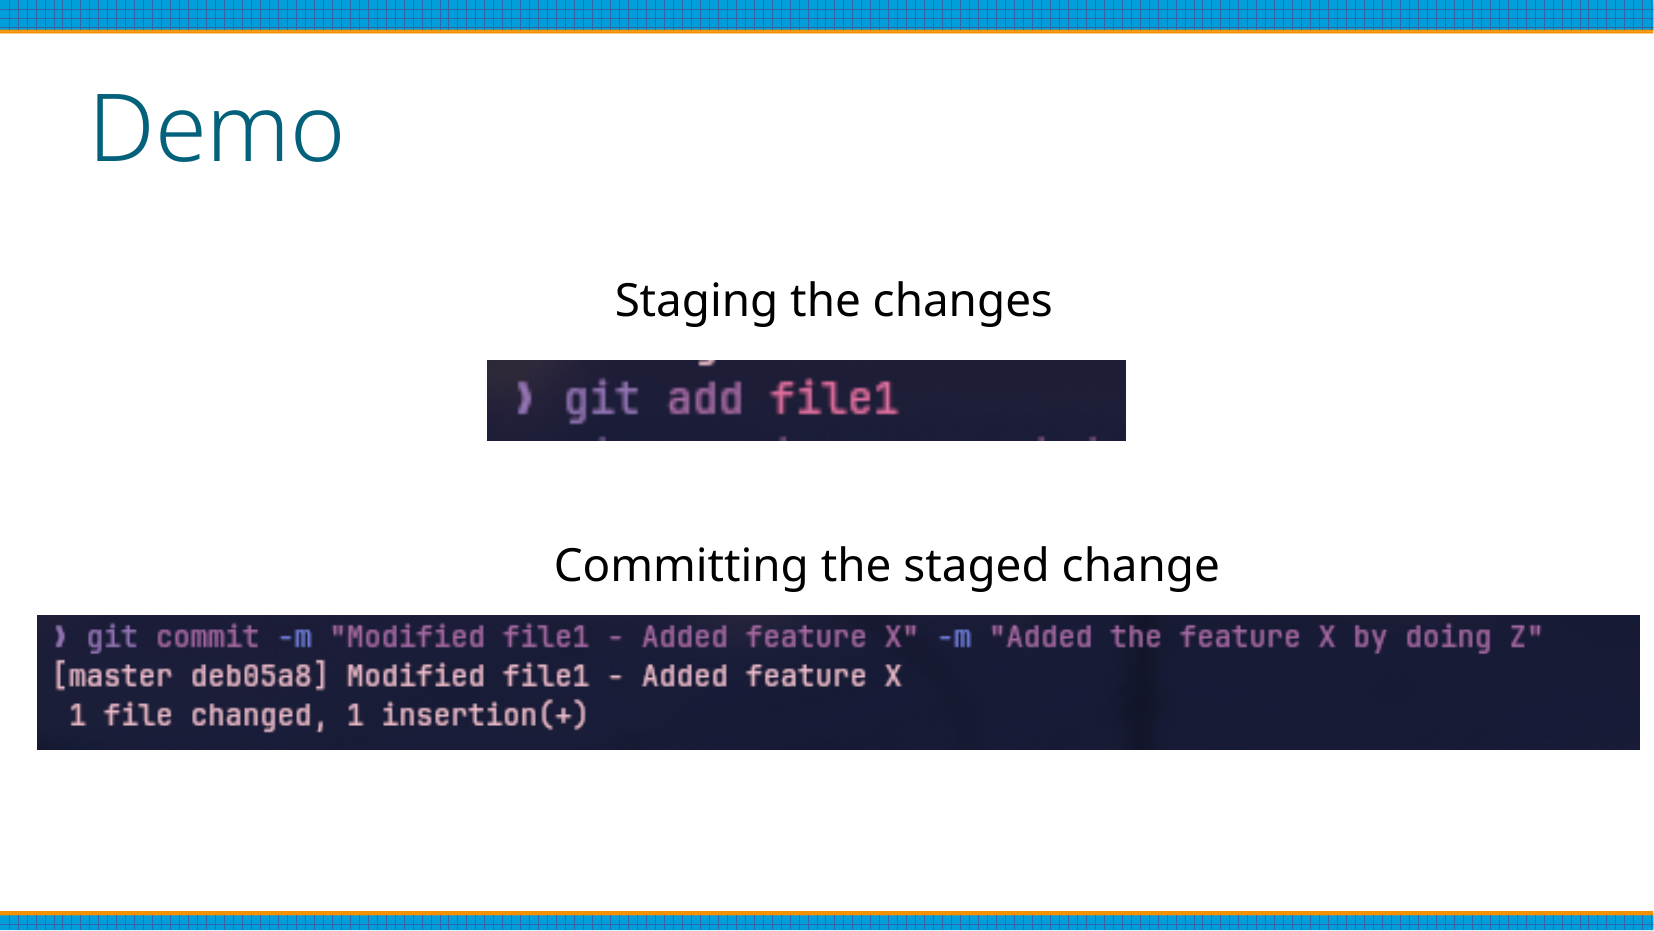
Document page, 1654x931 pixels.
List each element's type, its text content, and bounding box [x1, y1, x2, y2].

picture [37, 615, 1640, 751]
picture [487, 360, 1126, 441]
text_box Committing the staged change [547, 525, 1144, 602]
text_box Staging the changes [608, 260, 1004, 338]
title Demo [88, 44, 1565, 207]
